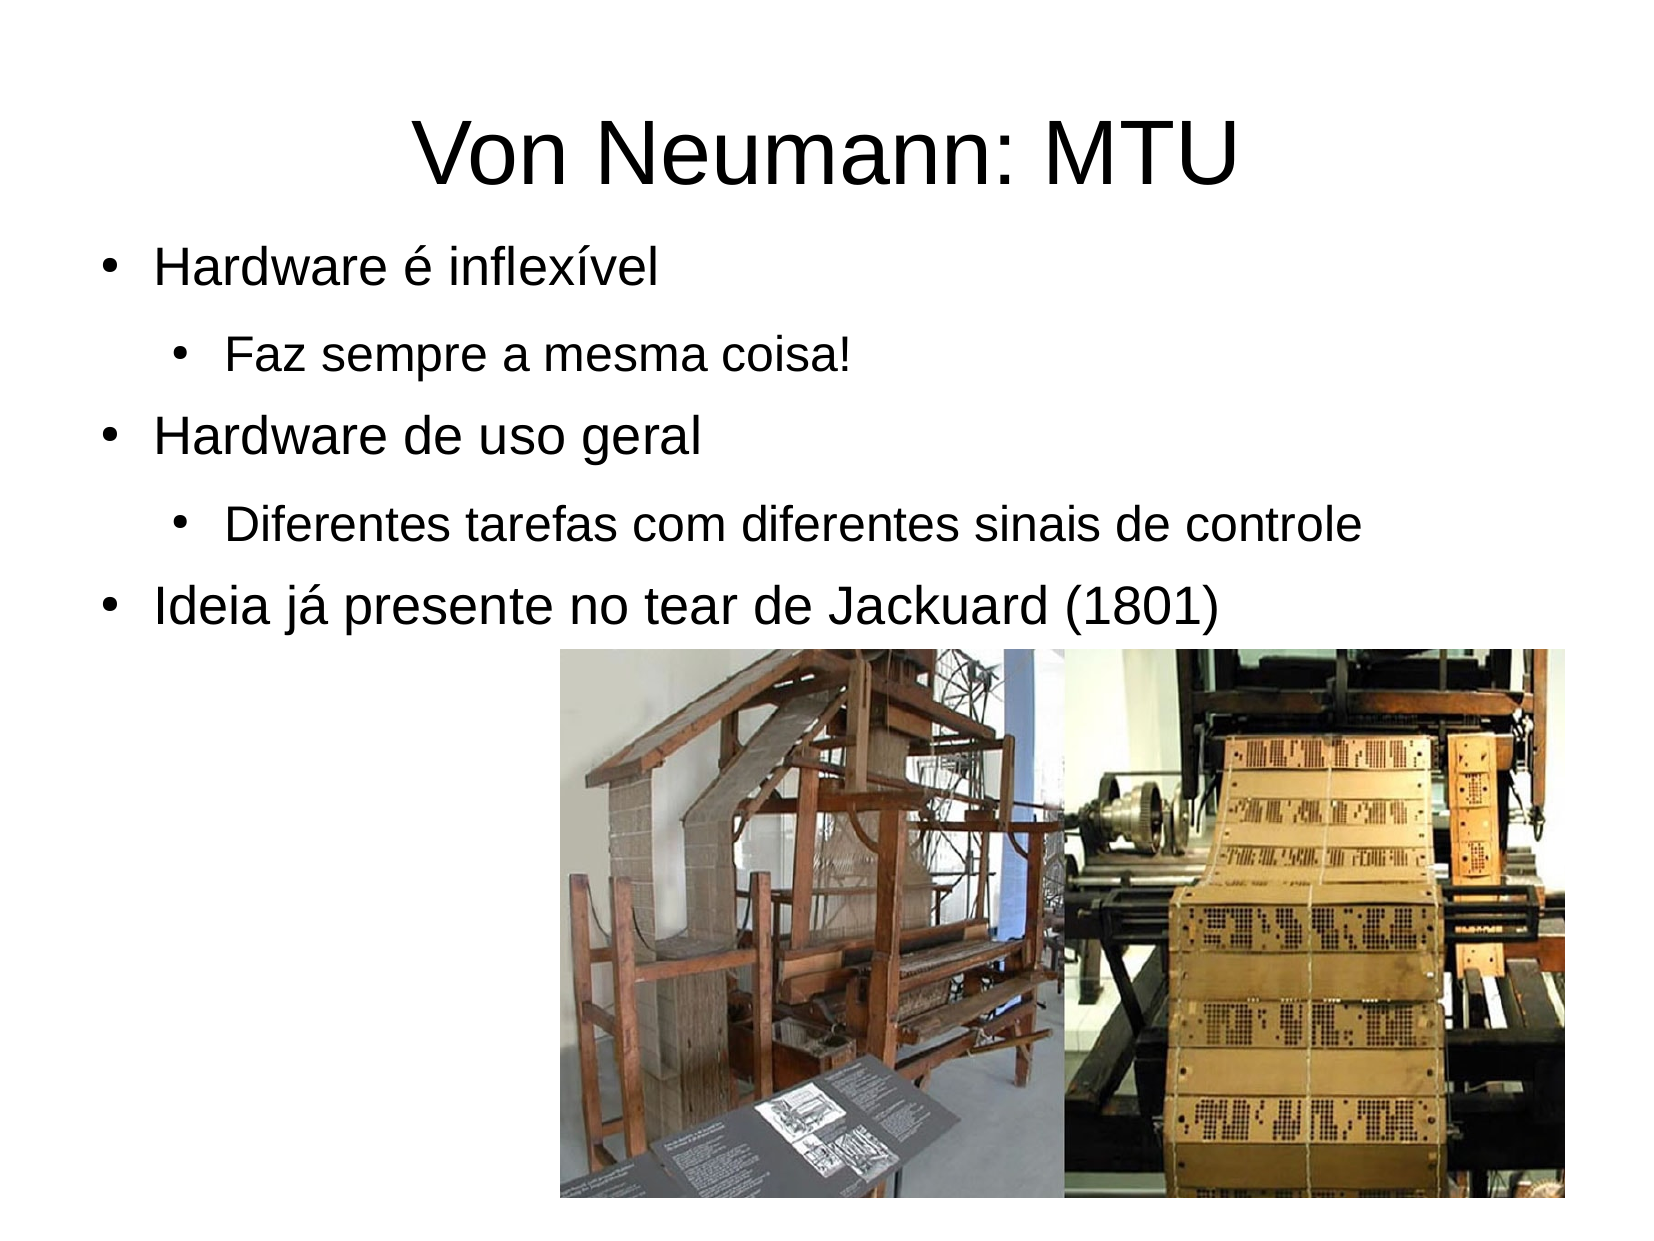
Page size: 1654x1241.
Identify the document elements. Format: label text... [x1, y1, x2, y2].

picture [560, 649, 1565, 1198]
list Hardware é inflexível Faz sempre a mesma coisa! Hardware de uso geral Diferentes tarefas com diferentes sinais de controle Ideia já presente no tear de Jackuard (1801) [82, 236, 1477, 956]
title Von Neumann: MTU [82, 49, 1571, 257]
